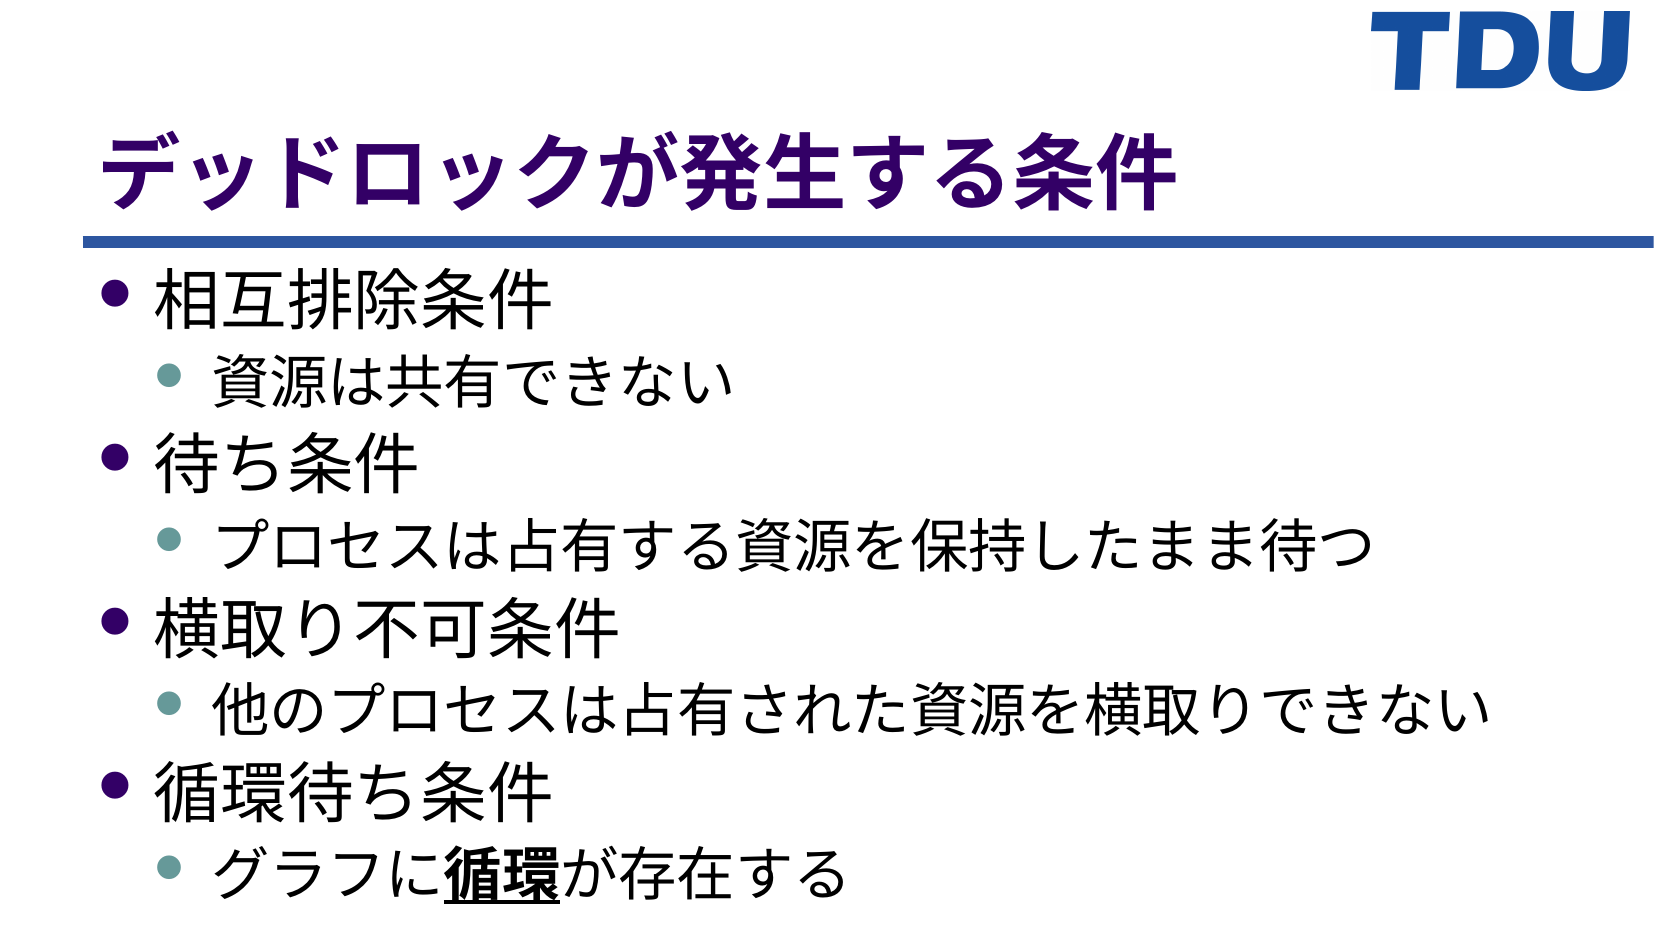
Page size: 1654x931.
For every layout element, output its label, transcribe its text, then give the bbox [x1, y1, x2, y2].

list 相互排除条件 資源は共有できない 待ち条件 プロセスは占有する資源を保持したまま待つ 横取り不可条件 他のプロセスは占有された資源を横取りできない 循環待ち条件 グラフに循環が存在する [82, 259, 1571, 924]
picture [1371, 11, 1630, 91]
title デッドロックが発生する条件 [82, 51, 1571, 228]
